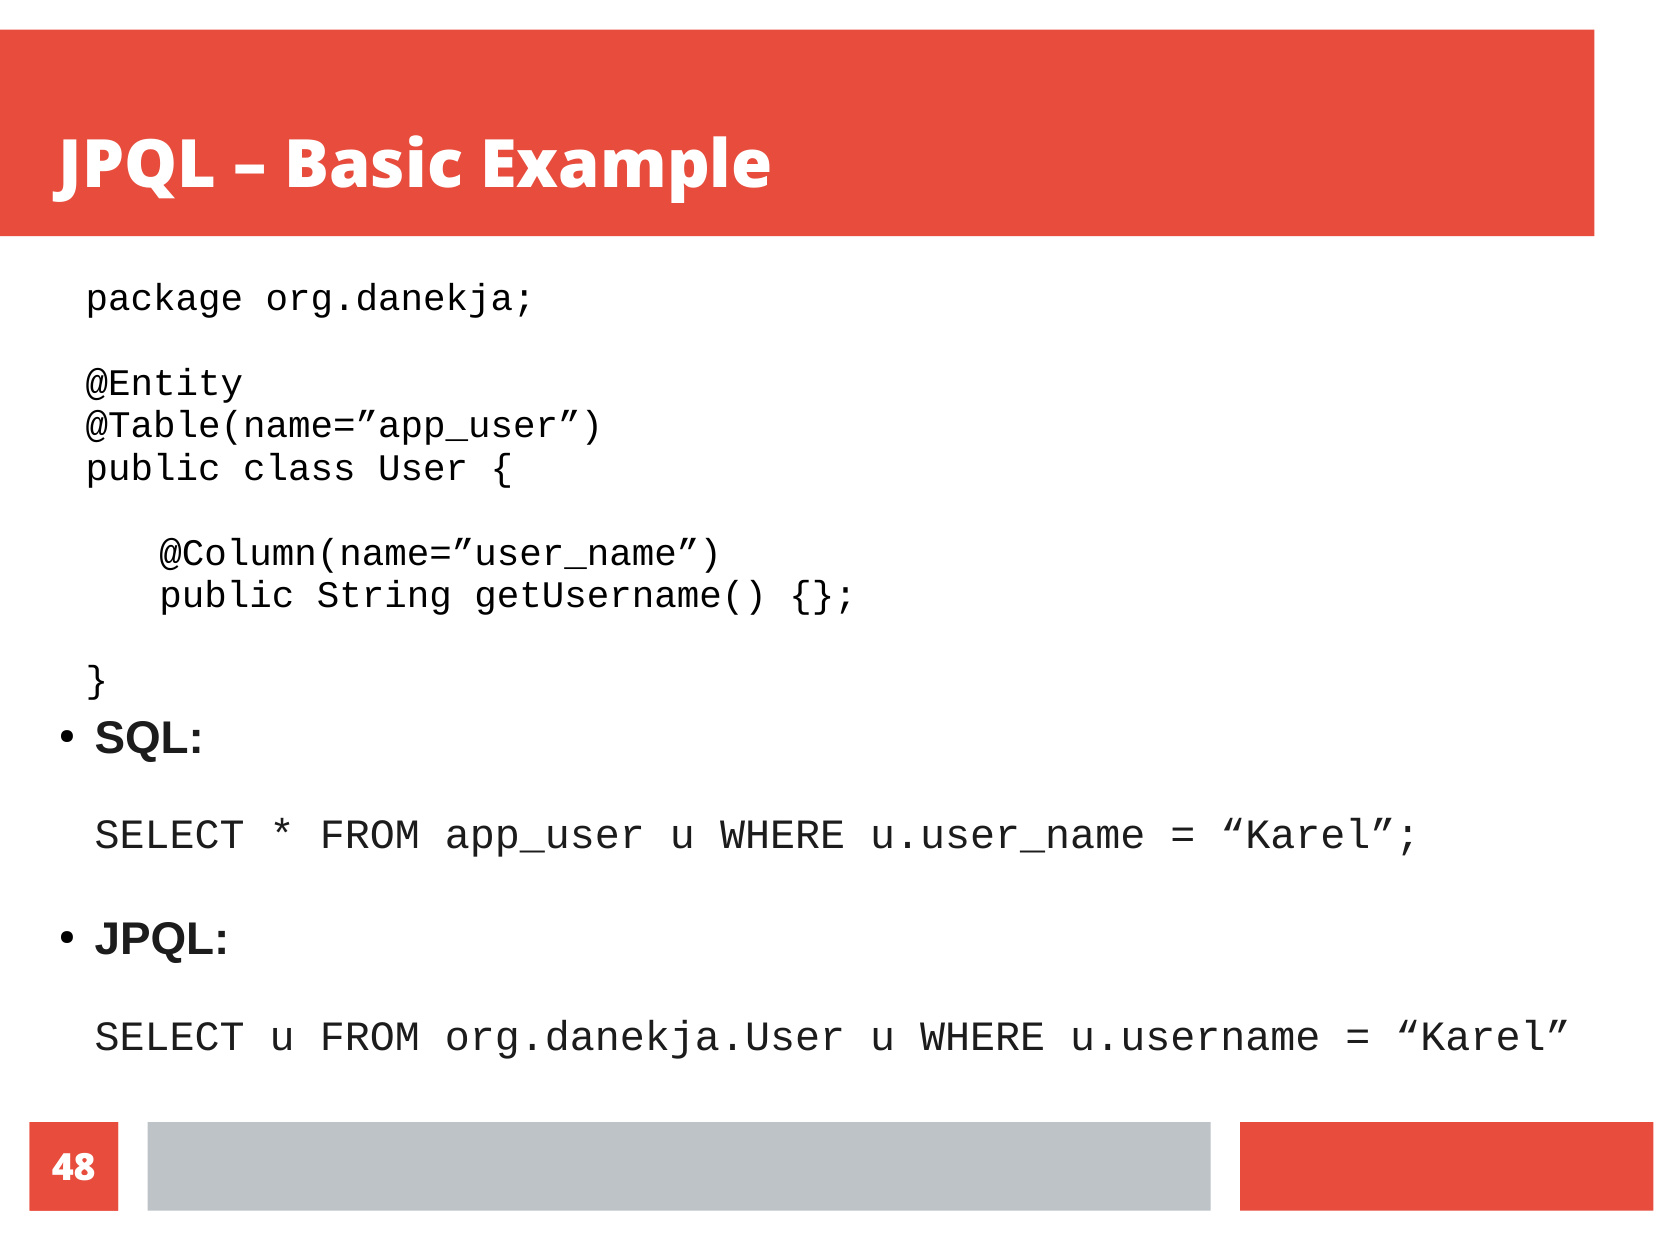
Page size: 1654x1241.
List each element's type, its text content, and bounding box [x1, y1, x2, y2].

title JPQL – Basic Example [59, 59, 1595, 207]
subtitle SQL: SELECT * FROM app_user u WHERE u.user_name = “Karel”; JPQL: SELECT u FROM org.danekja.User u WHERE u.username = “Karel” [59, 711, 1595, 1075]
text_box package org.danekja; @Entity @Table(name=”app_user”) public class User { @Column(name=”user_name”) public String getUsername() {}; } [70, 271, 1477, 712]
